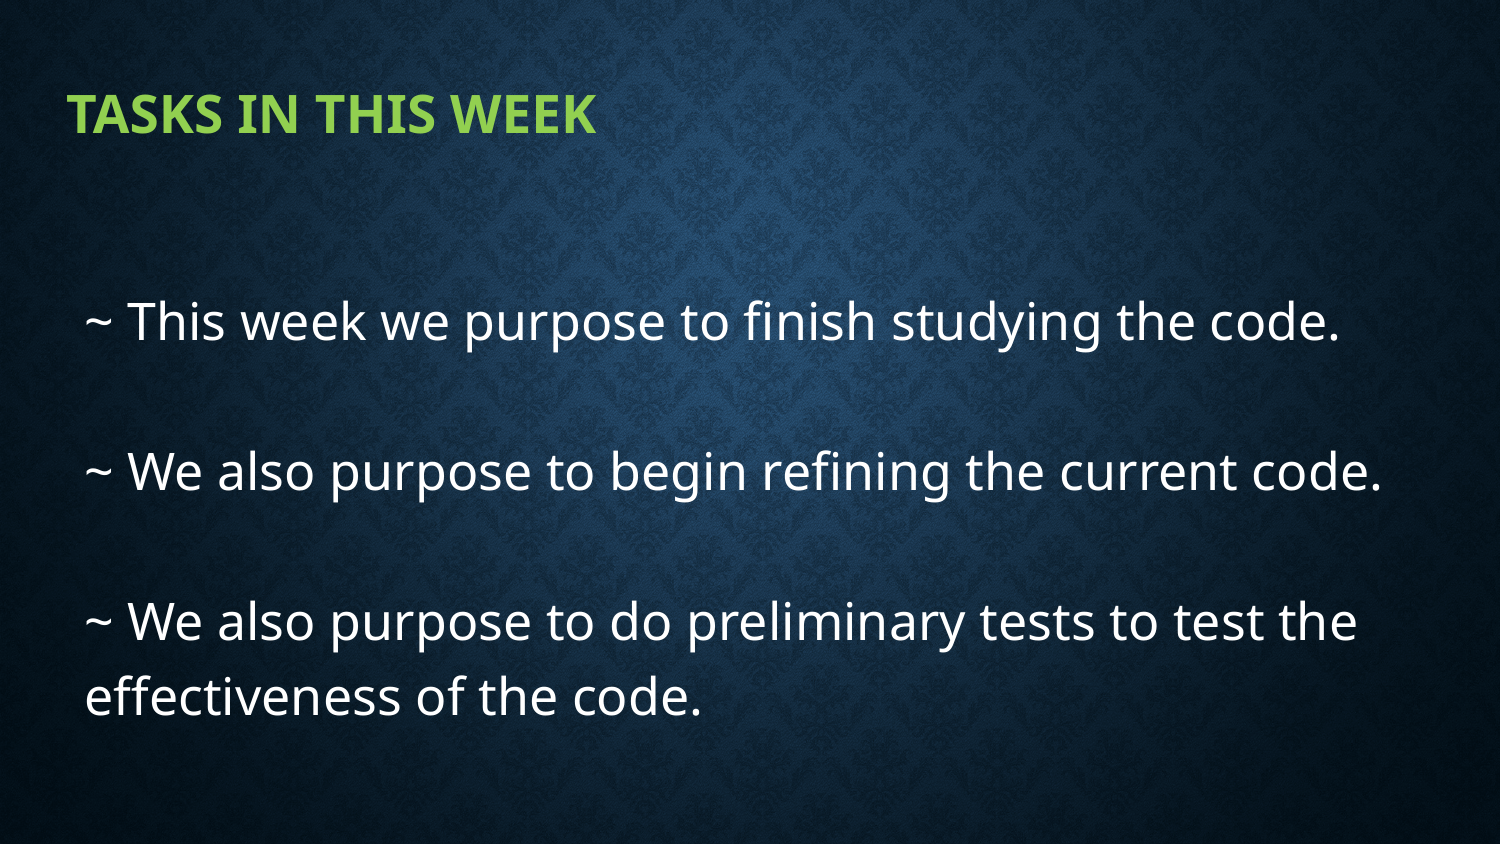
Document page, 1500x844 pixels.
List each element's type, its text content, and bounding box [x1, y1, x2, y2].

picture [0, 0, 1500, 844]
list ~ This week we purpose to finish studying the code. ~ We also purpose to begin refining the current code. ~ We also purpose to do preliminary tests to test the effectiveness of the code. [51, 189, 1449, 750]
title Tasks in this week [51, 72, 1449, 167]
